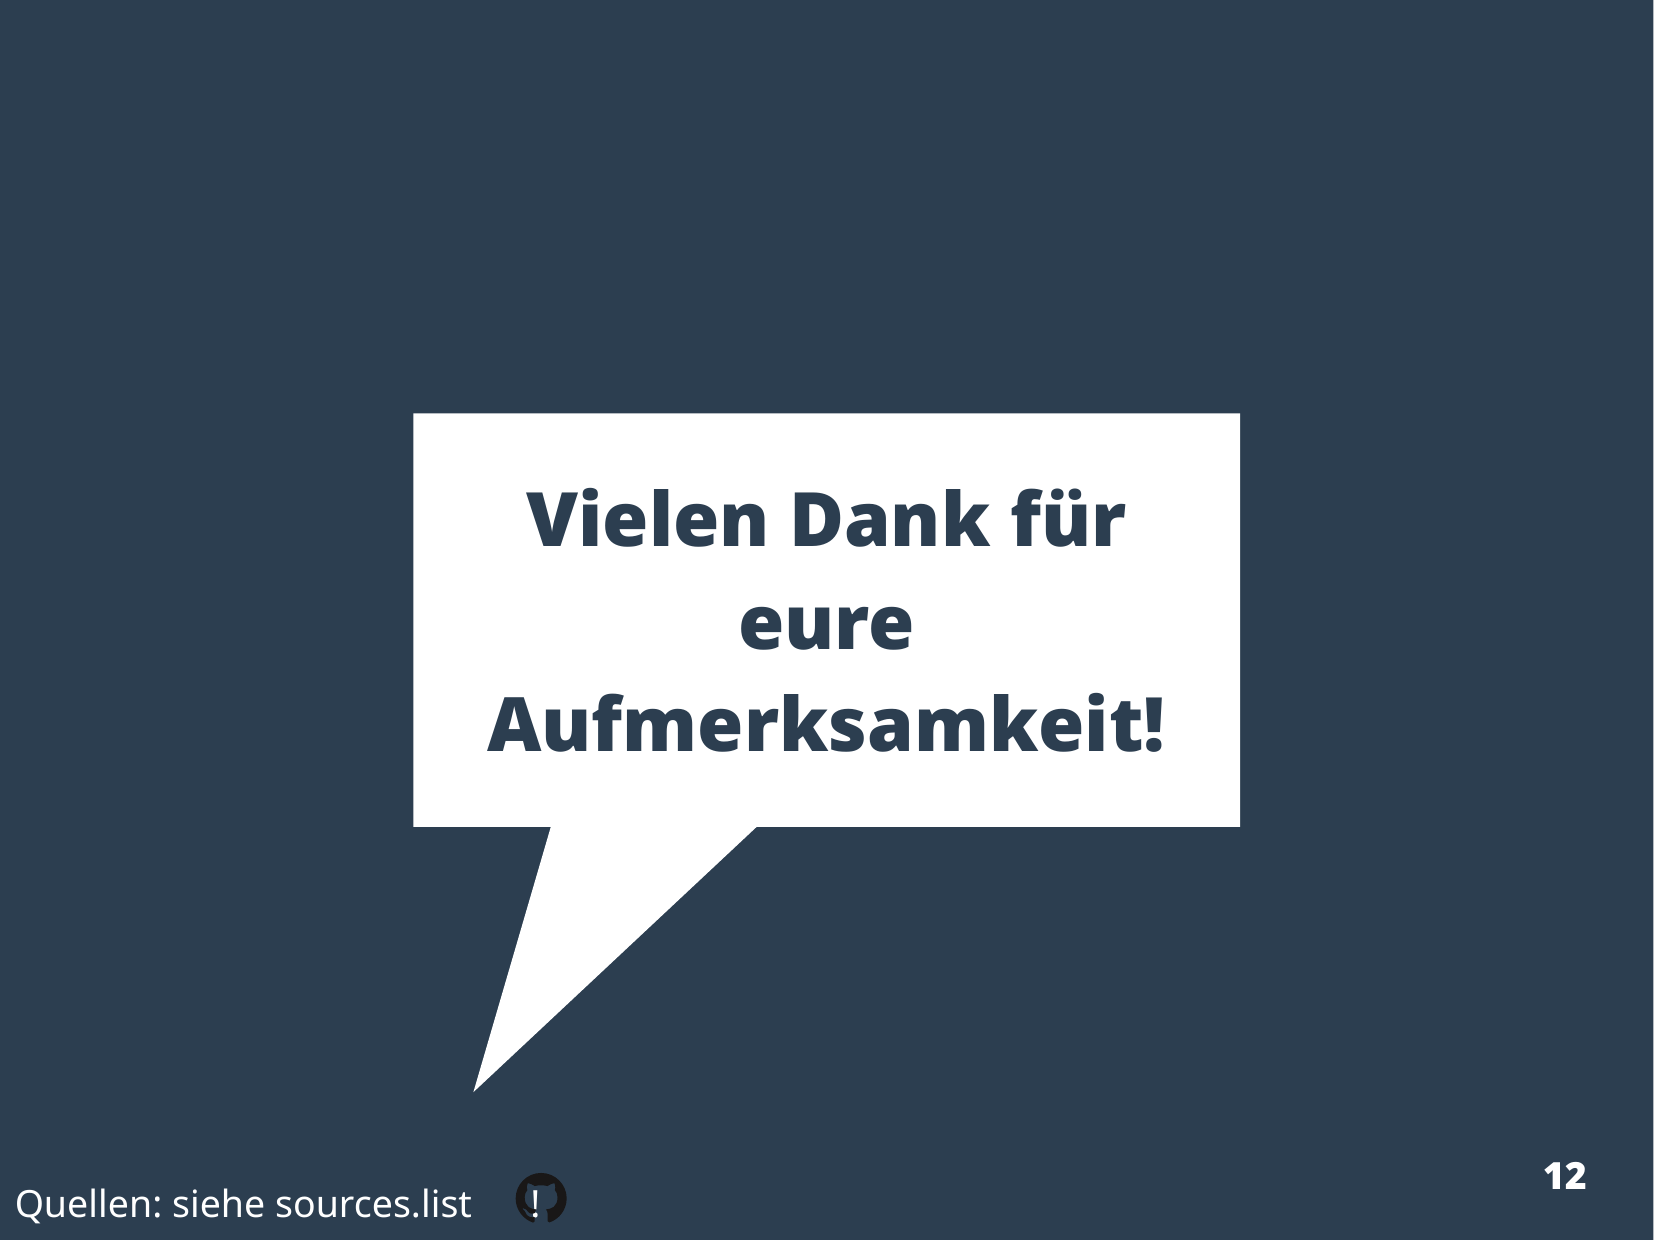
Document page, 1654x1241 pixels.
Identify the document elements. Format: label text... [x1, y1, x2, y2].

picture [512, 1170, 571, 1228]
text_box Quellen: siehe sources.list ! [0, 1170, 609, 1229]
title Vielen Dank für eure Aufmerksamkeit! [442, 442, 1211, 798]
